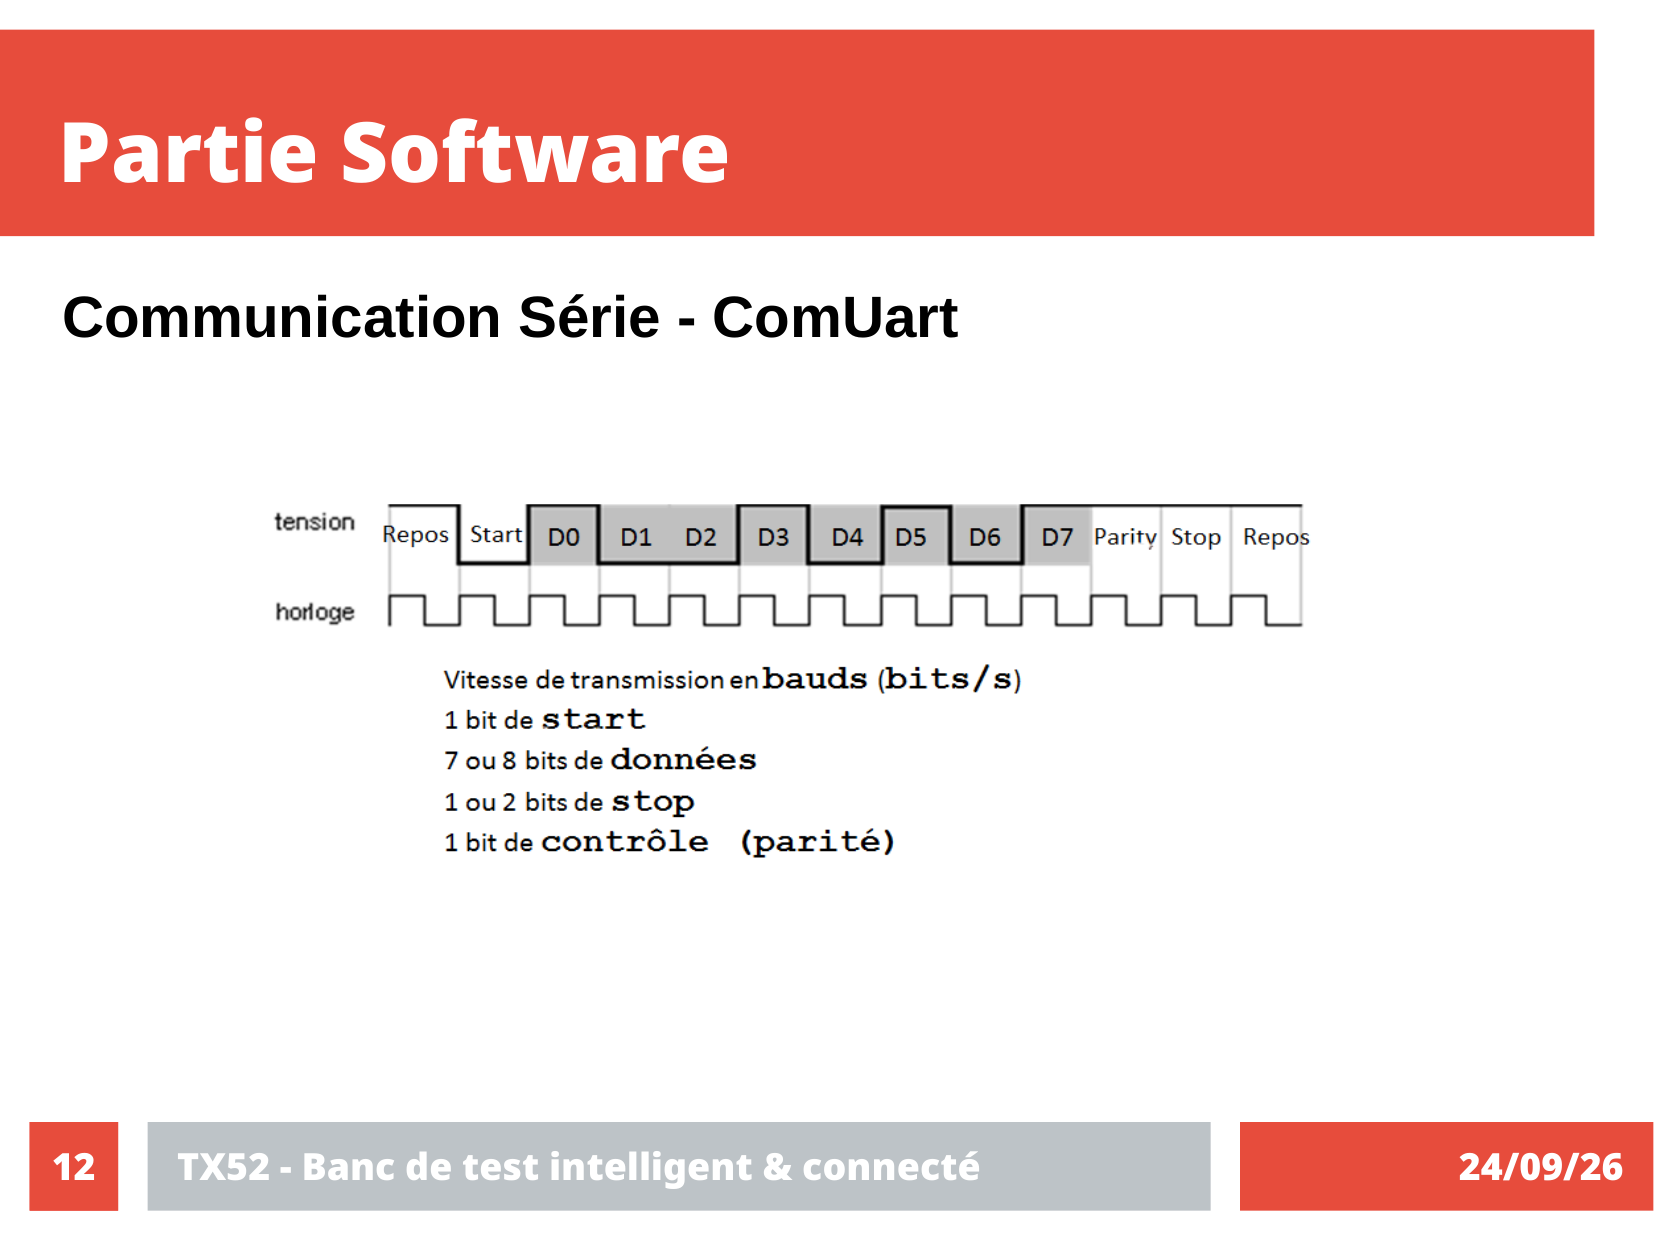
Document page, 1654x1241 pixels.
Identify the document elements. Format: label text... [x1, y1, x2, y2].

title Partie Software [59, 59, 1595, 207]
text_box Communication Série - ComUart [12, 271, 975, 358]
picture [217, 493, 1371, 898]
